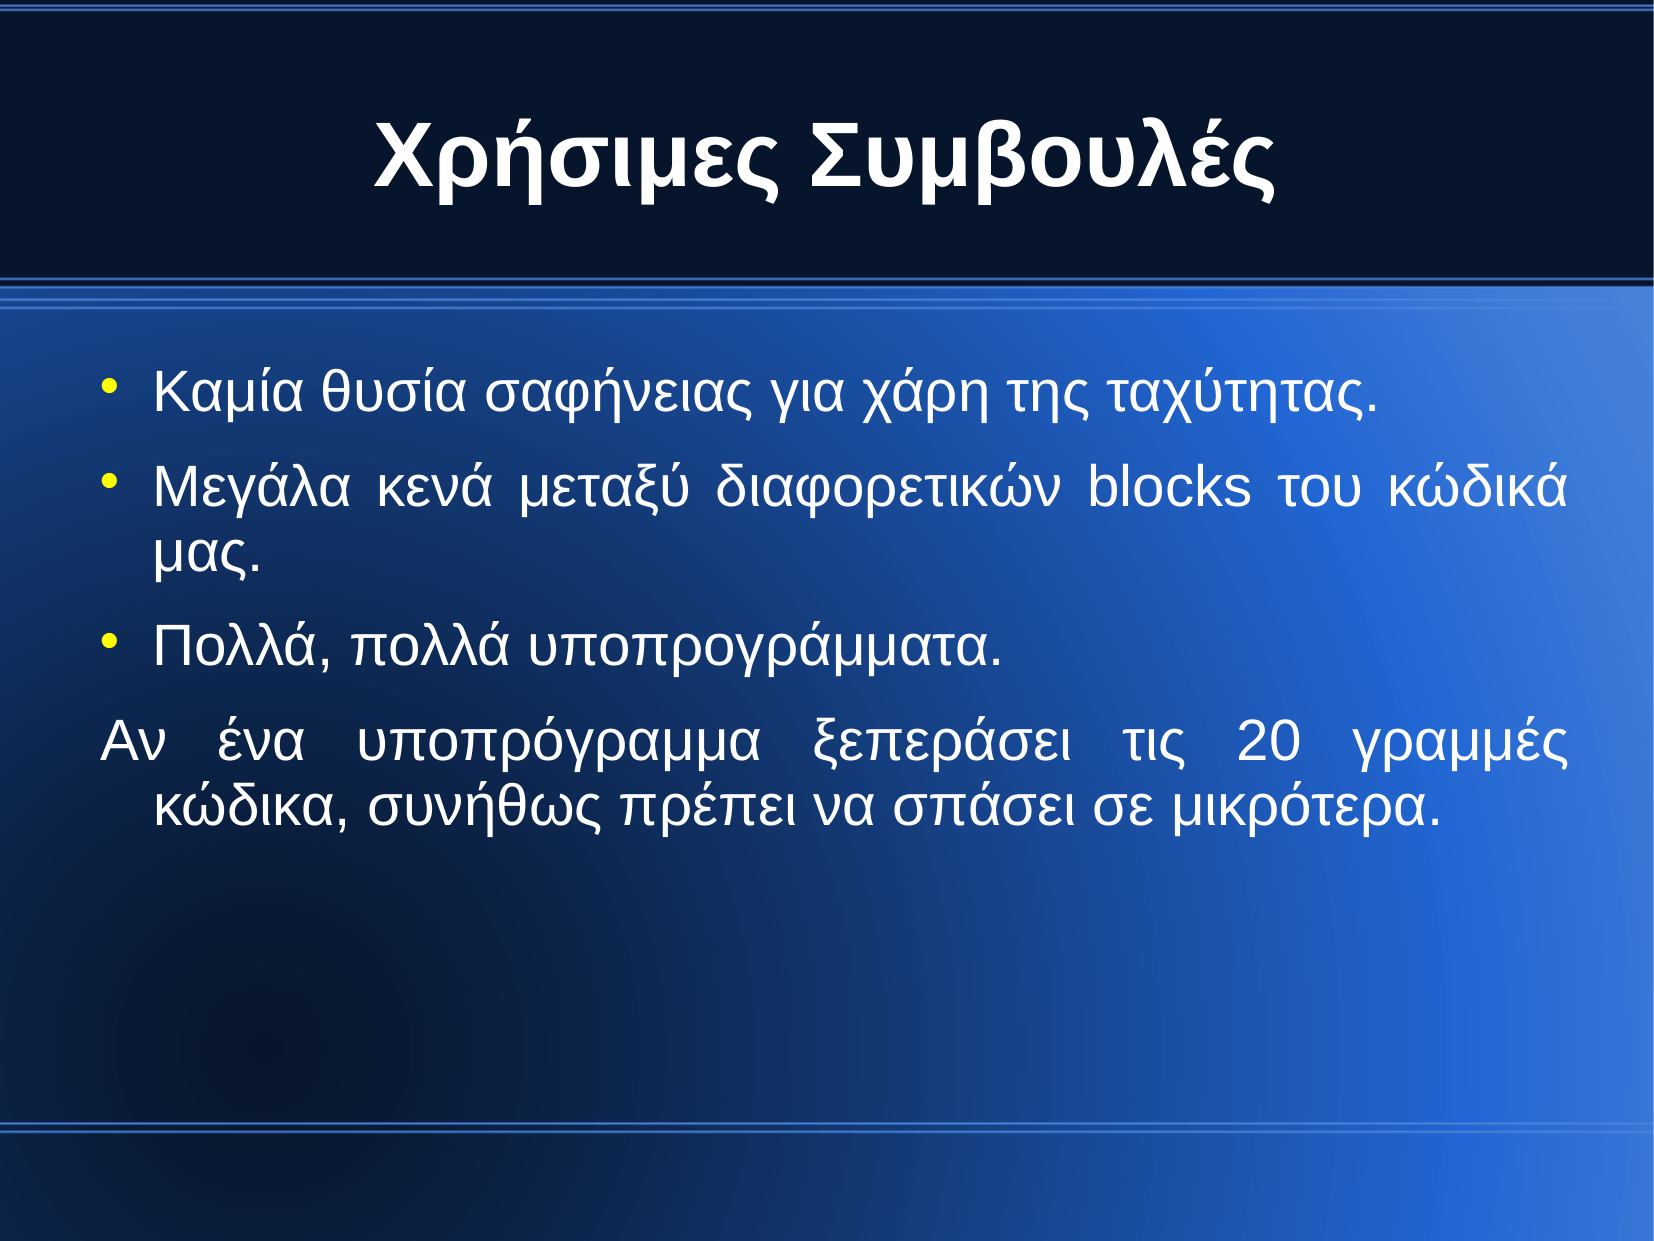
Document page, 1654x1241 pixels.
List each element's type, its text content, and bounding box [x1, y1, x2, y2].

list Καμία θυσία σαφήνειας για χάρη της ταχύτητας. Μεγάλα κενά μεταξύ διαφορετικών blocks του κώδικά μας. Πολλά, πολλά υποπρογράμματα. Αν ένα υποπρόγραμμα ξεπεράσει τις 20 γραμμές κώδικα, συνήθως πρέπει να σπάσει σε μικρότερα. [82, 355, 1571, 1174]
picture [0, 0, 1654, 1241]
title Χρήσιμες Συμβουλές [82, 49, 1571, 257]
